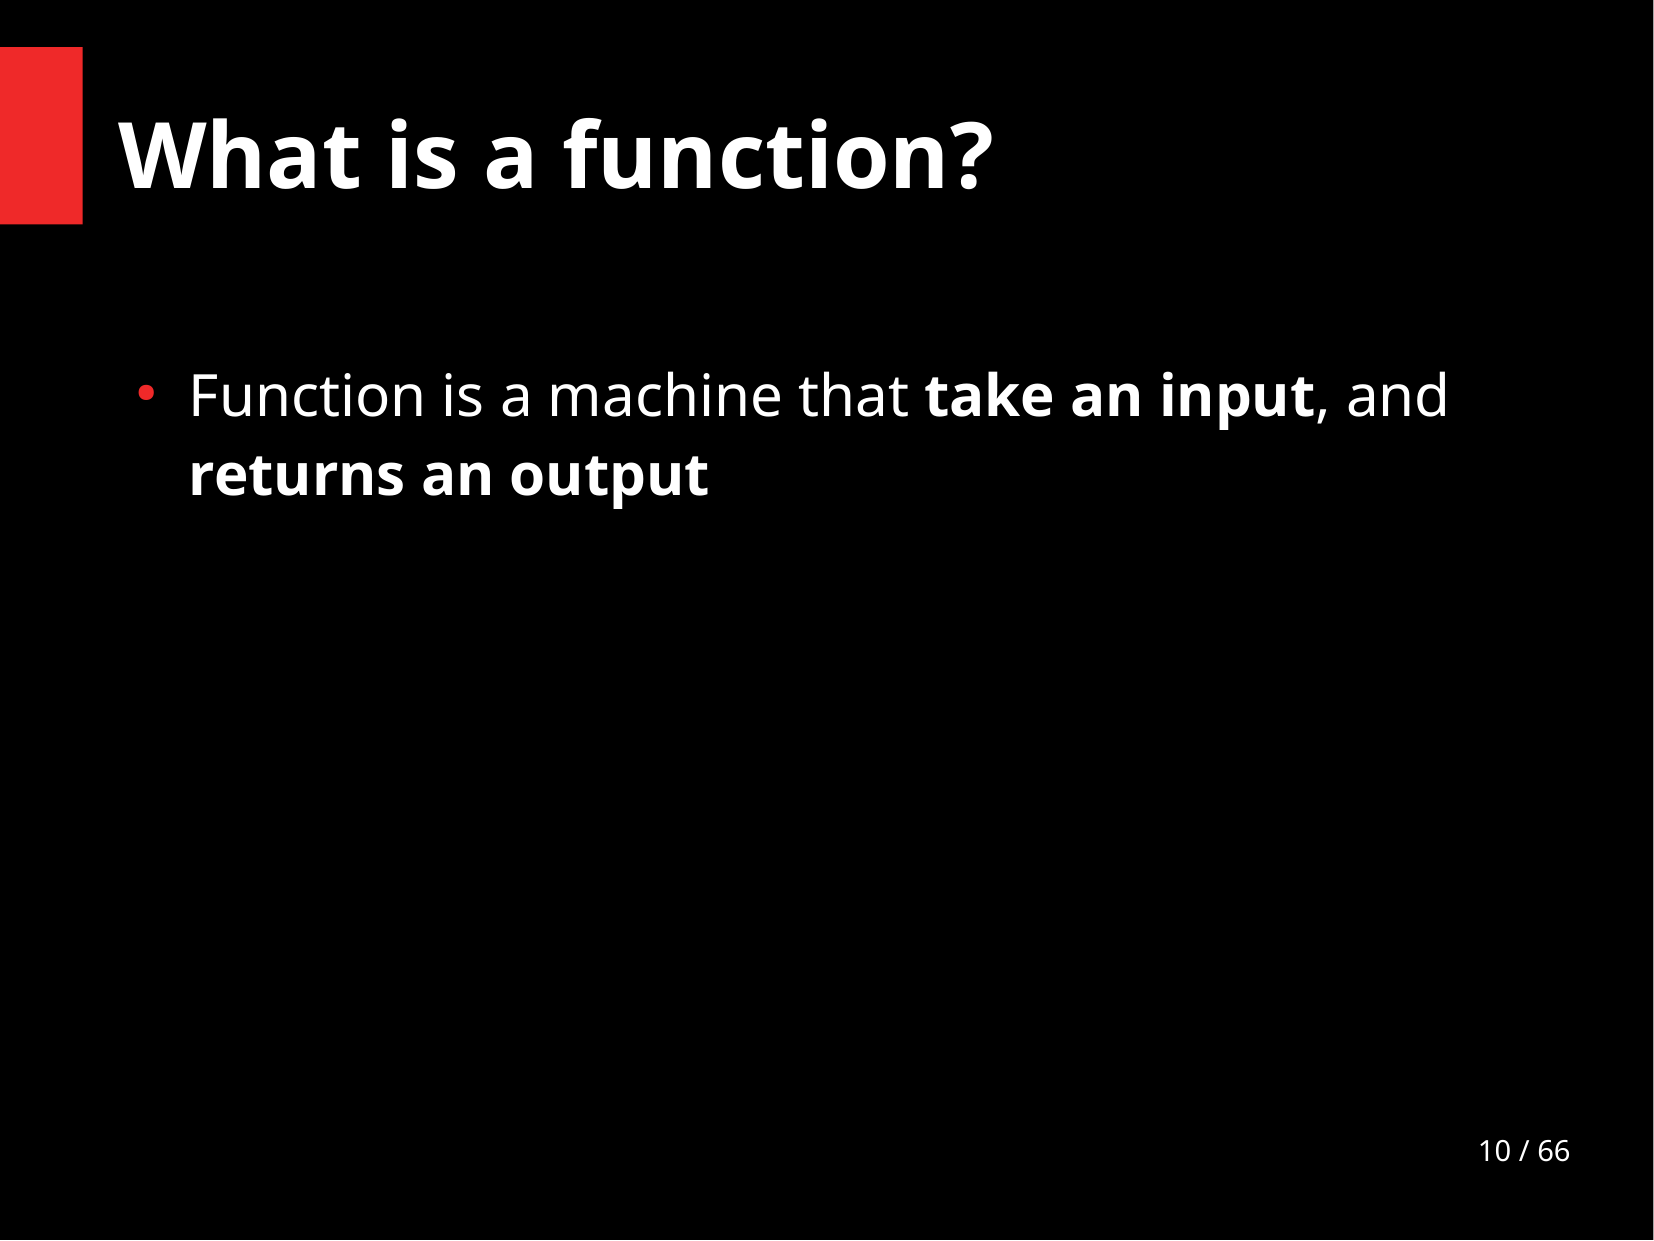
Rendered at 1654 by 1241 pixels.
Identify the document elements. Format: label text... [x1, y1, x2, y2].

list Function is a machine that take an input, and returns an output [118, 354, 1536, 1074]
title What is a function? [118, 49, 1571, 257]
